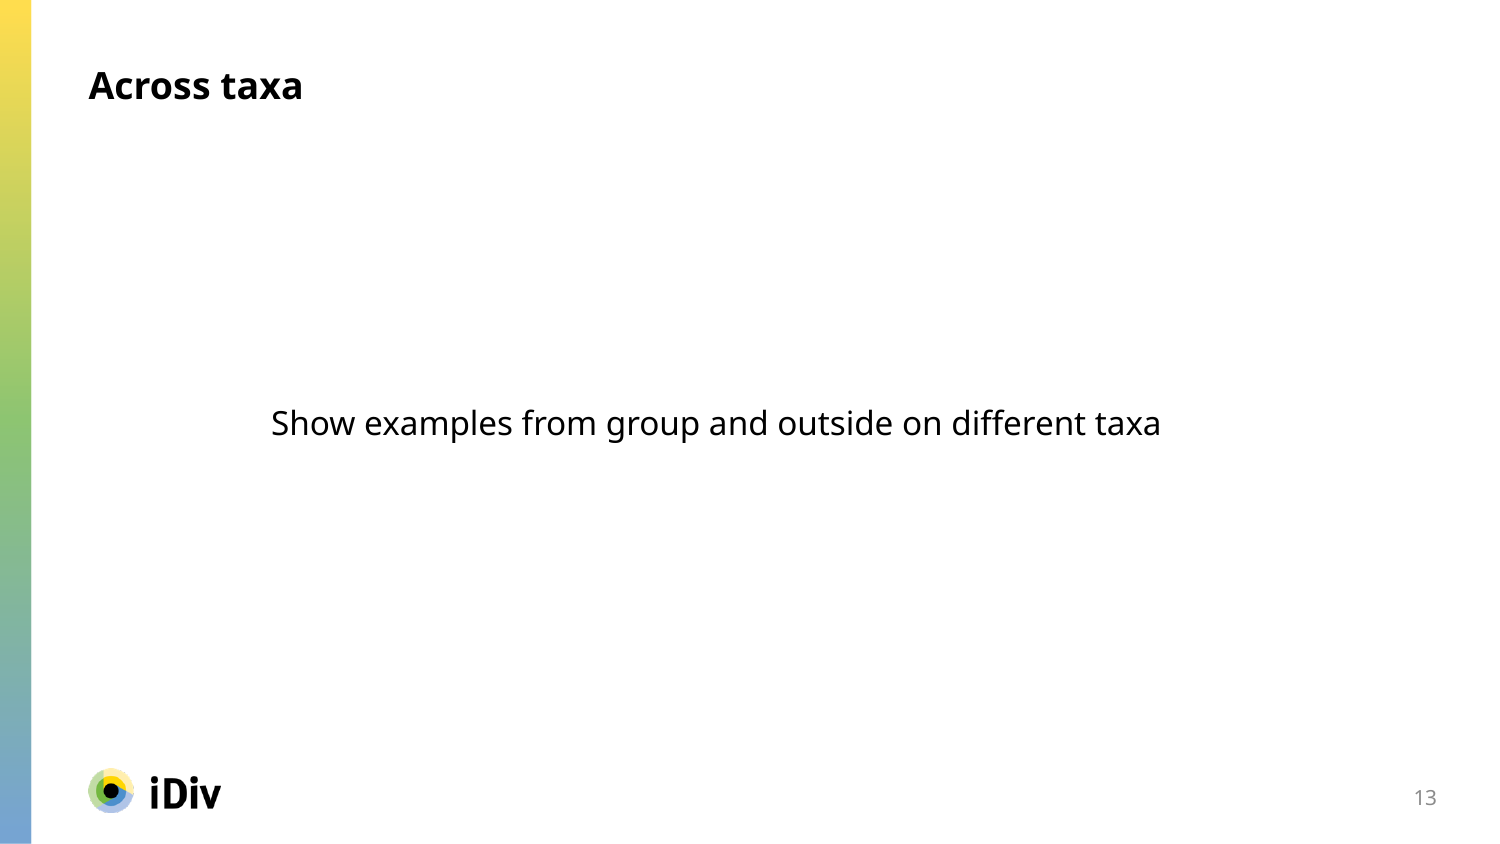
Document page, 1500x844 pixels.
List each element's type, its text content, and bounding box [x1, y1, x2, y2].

picture [0, 0, 1500, 844]
slide_number <numéro> [1240, 767, 1437, 813]
list Across taxa [88, 61, 1437, 157]
text_box Show examples from group and outside on different taxa [256, 392, 1244, 449]
